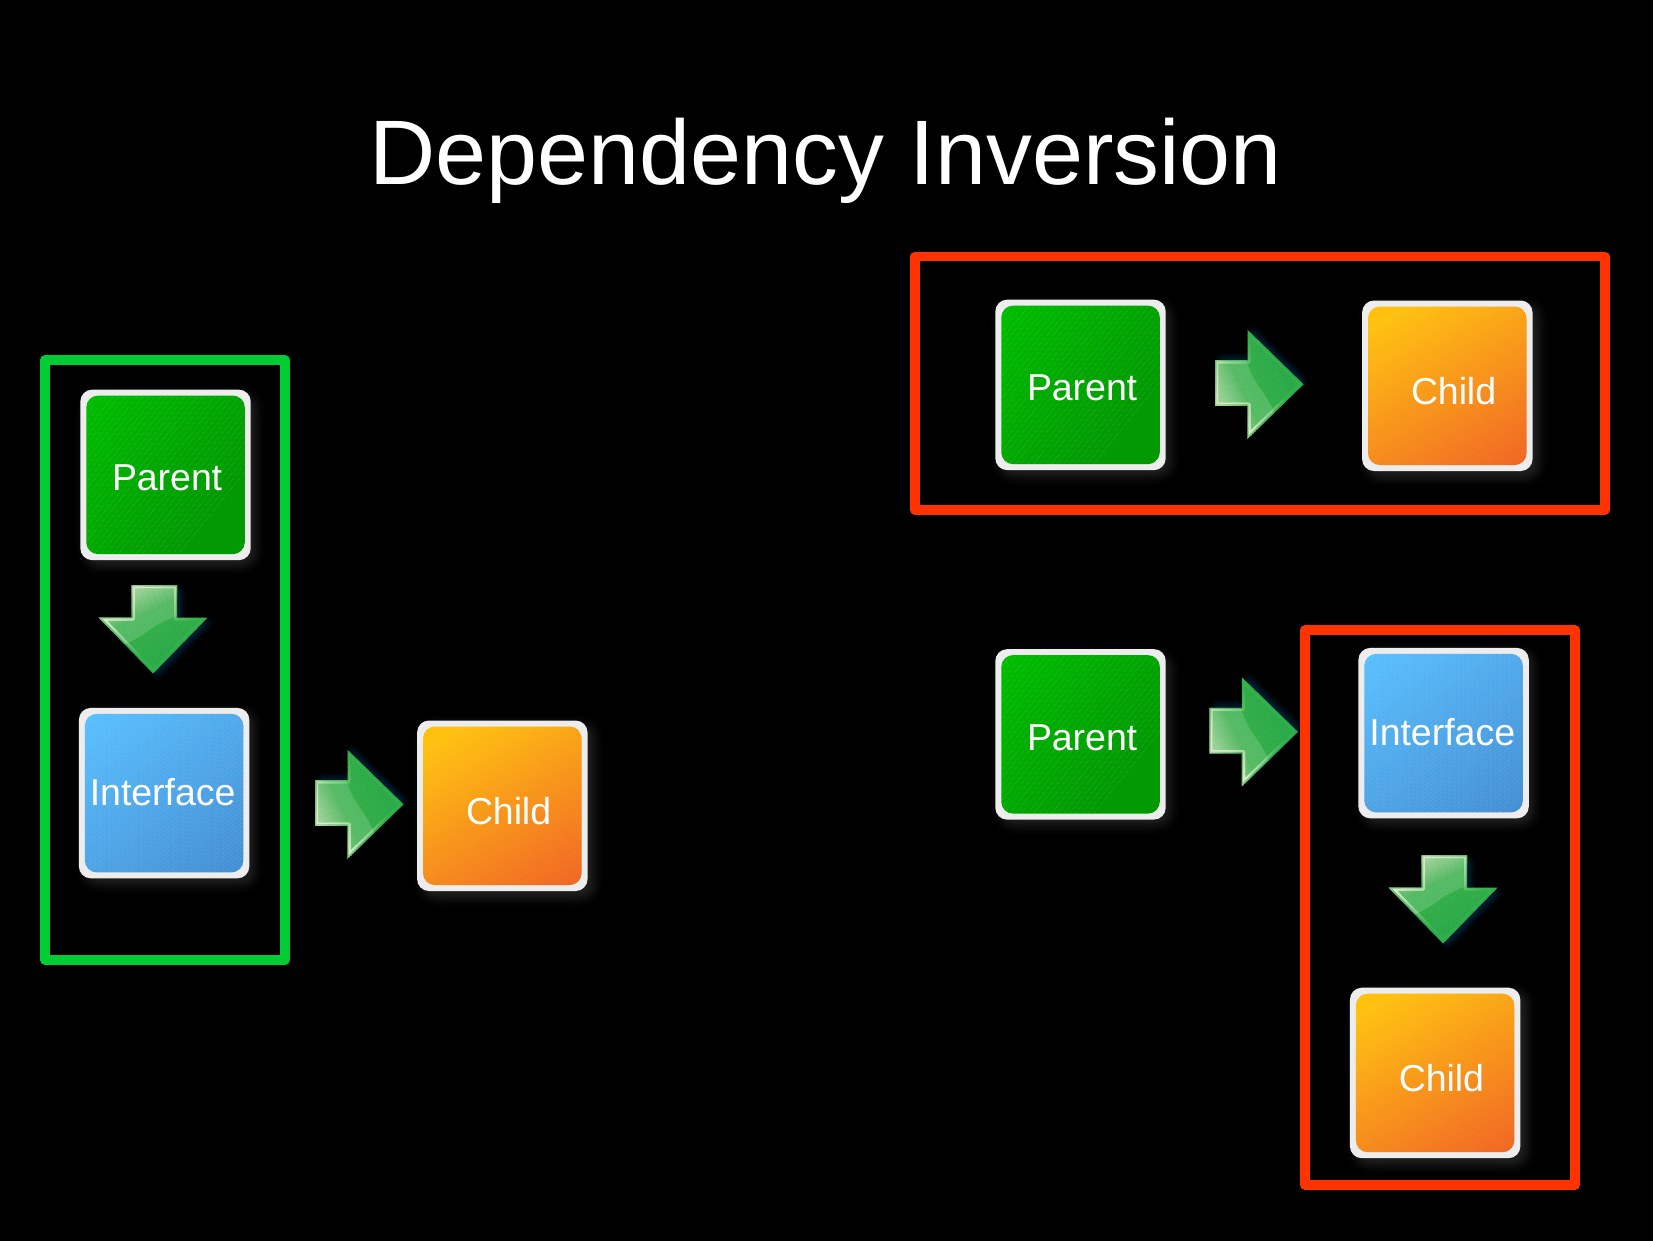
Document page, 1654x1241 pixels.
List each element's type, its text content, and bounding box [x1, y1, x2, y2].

picture [60, 375, 271, 896]
picture [1350, 287, 1558, 496]
picture [979, 634, 1186, 841]
picture [979, 285, 1186, 491]
picture [305, 707, 613, 916]
title Dependency Inversion [82, 49, 1571, 257]
picture [1205, 315, 1321, 448]
picture [1200, 662, 1300, 796]
picture [1337, 975, 1546, 1180]
picture [1310, 662, 1315, 796]
picture [1380, 845, 1513, 961]
picture [1339, 635, 1546, 836]
